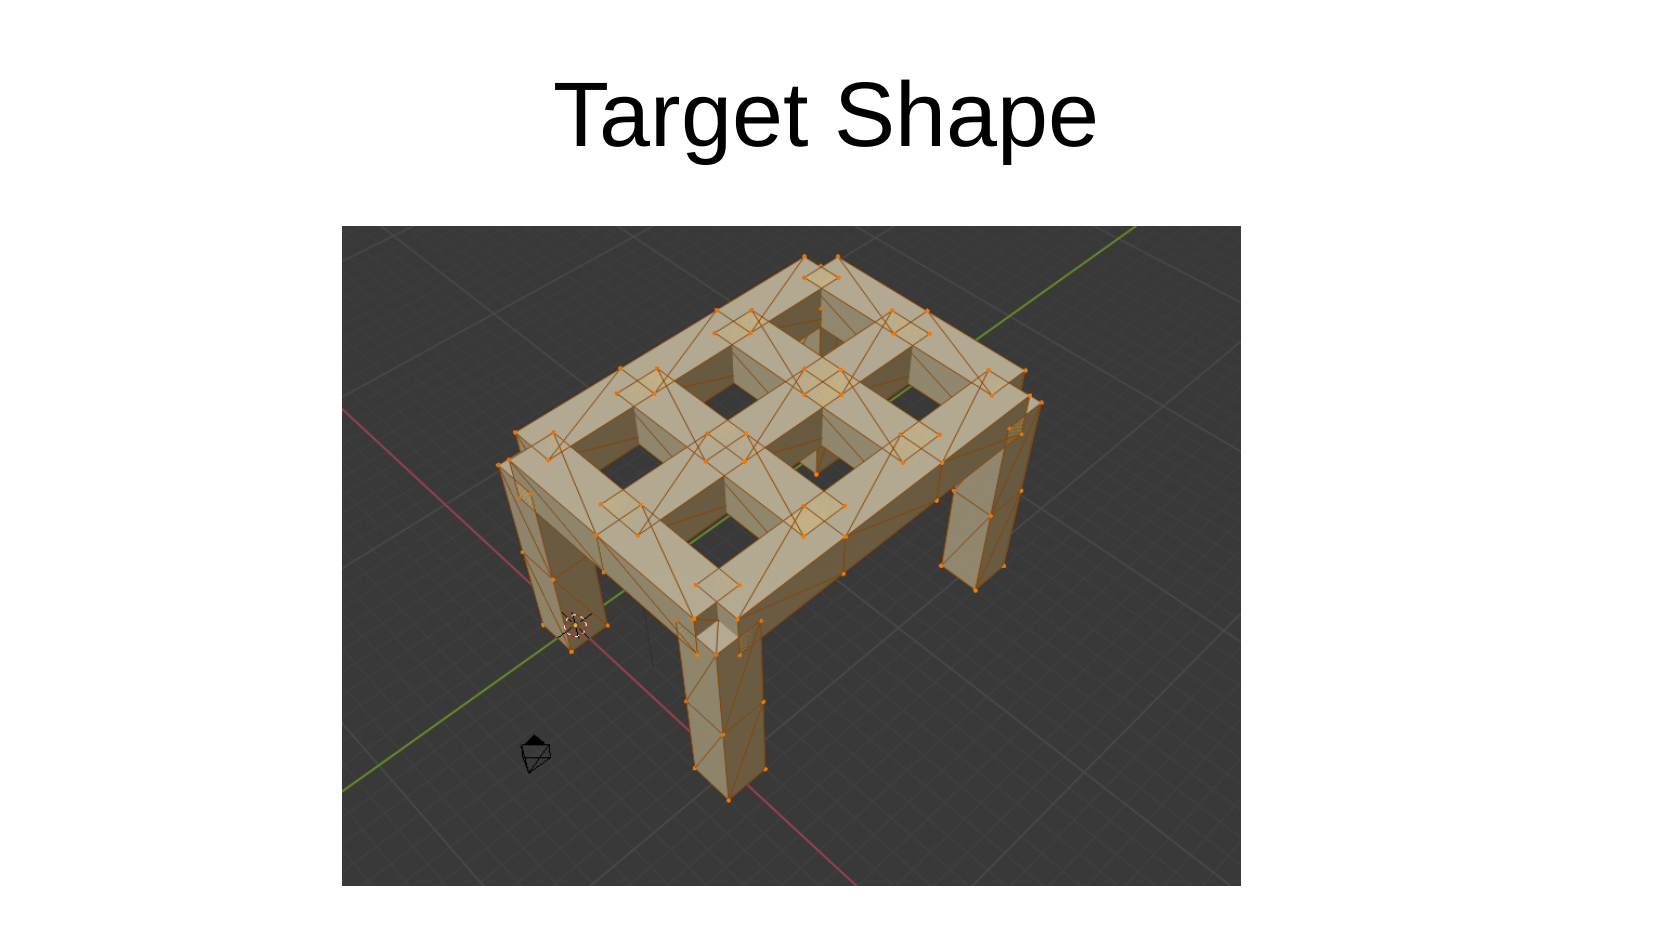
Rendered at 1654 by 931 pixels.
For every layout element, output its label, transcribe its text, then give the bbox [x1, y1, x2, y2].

picture [342, 226, 1241, 886]
title Target Shape [82, 37, 1571, 193]
